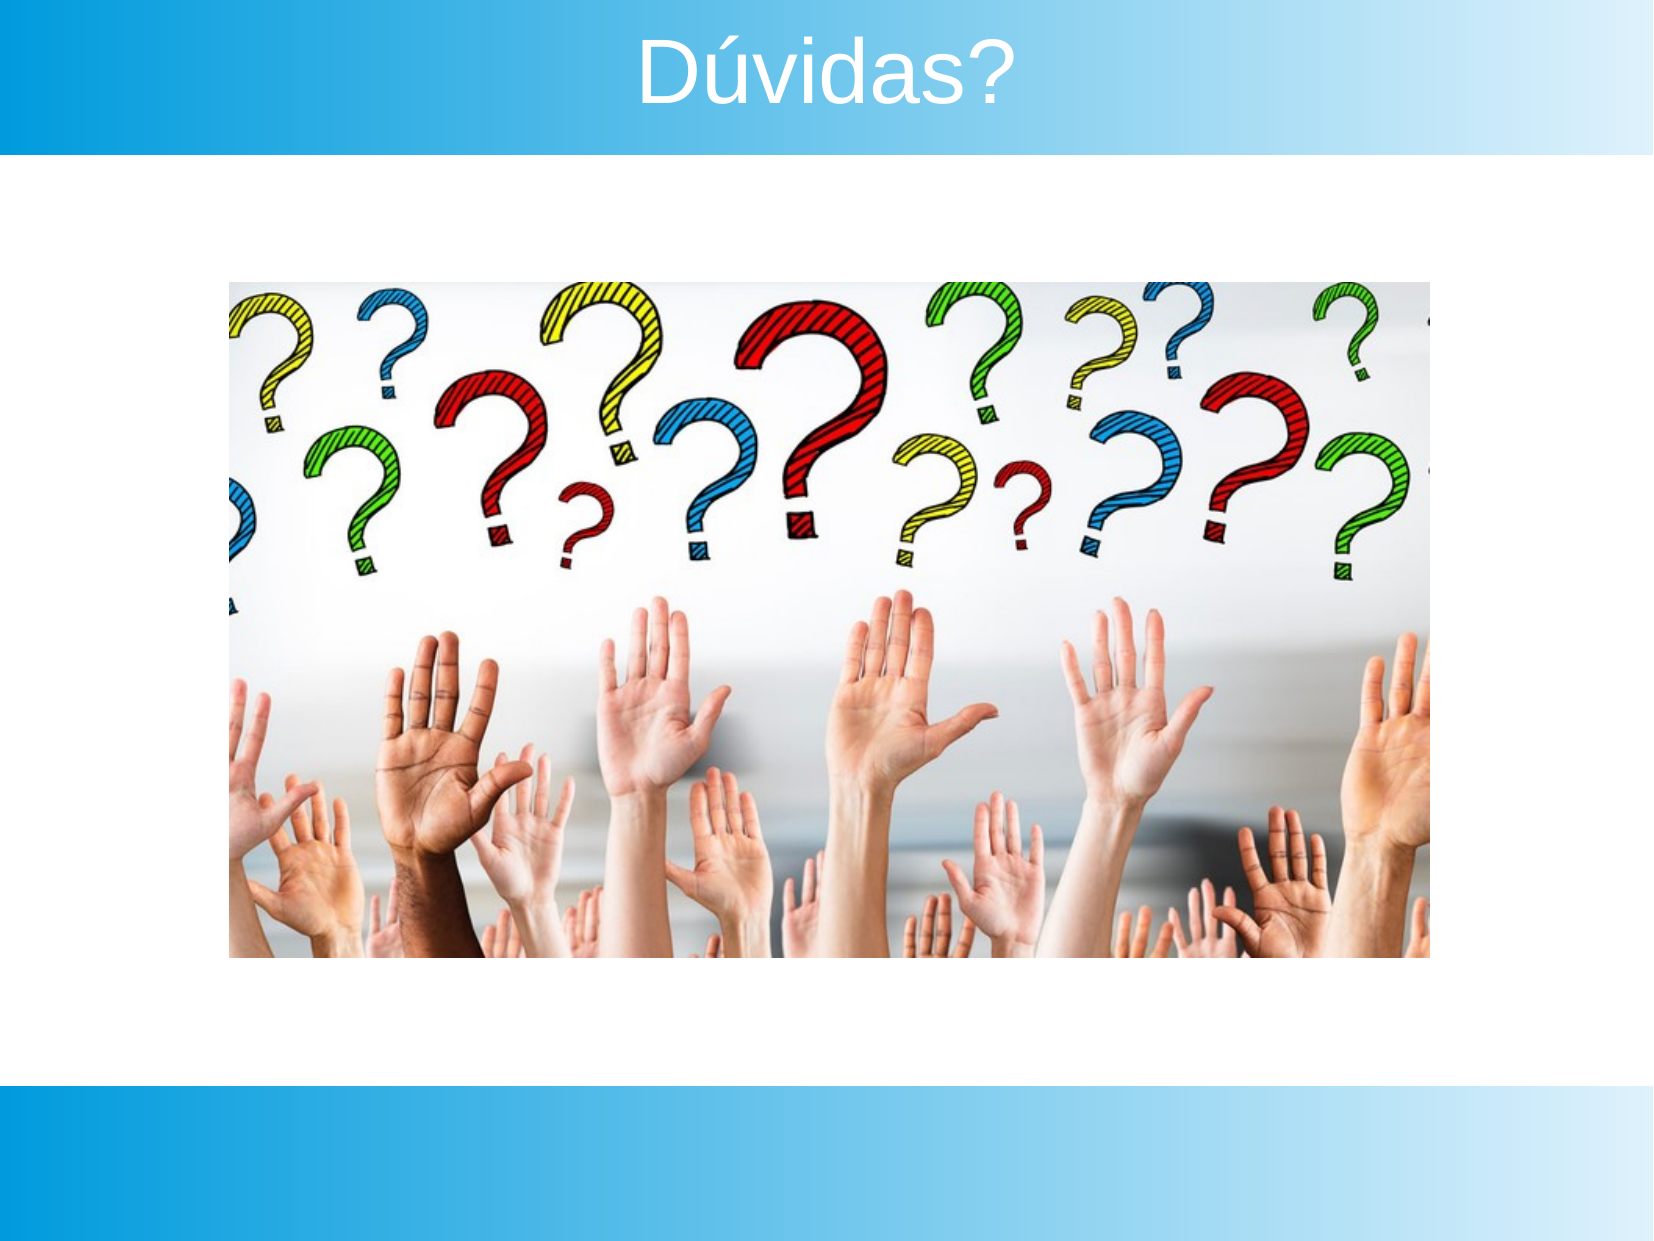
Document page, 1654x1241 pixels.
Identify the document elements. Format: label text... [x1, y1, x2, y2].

picture [229, 282, 1430, 958]
title Dúvidas? [82, 19, 1571, 125]
